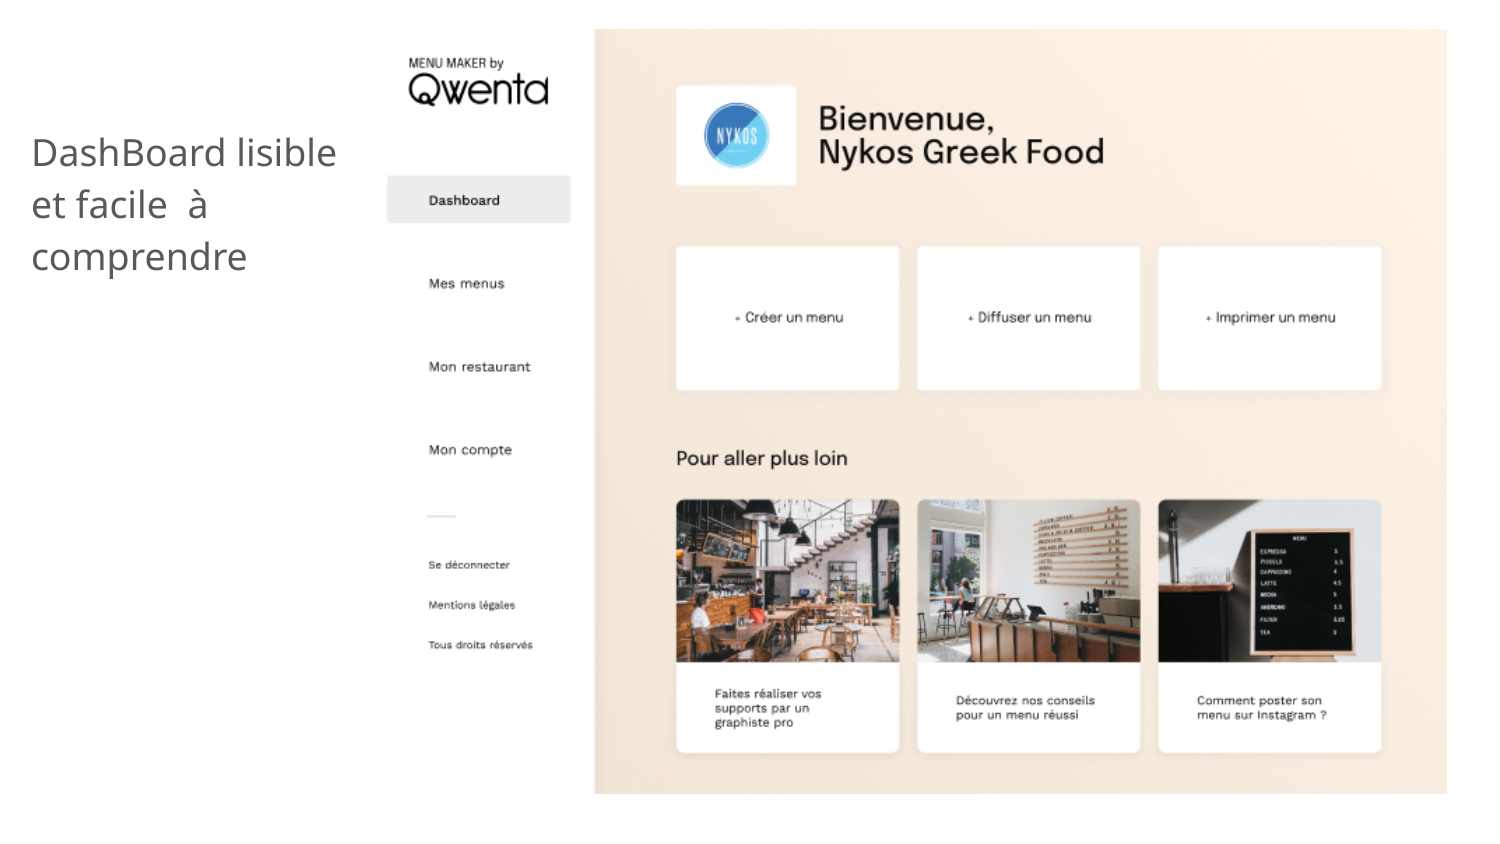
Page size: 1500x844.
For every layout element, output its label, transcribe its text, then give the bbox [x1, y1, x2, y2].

list DashBoard lisible et facile à comprendre [0, 0, 355, 355]
picture [365, 29, 1447, 794]
